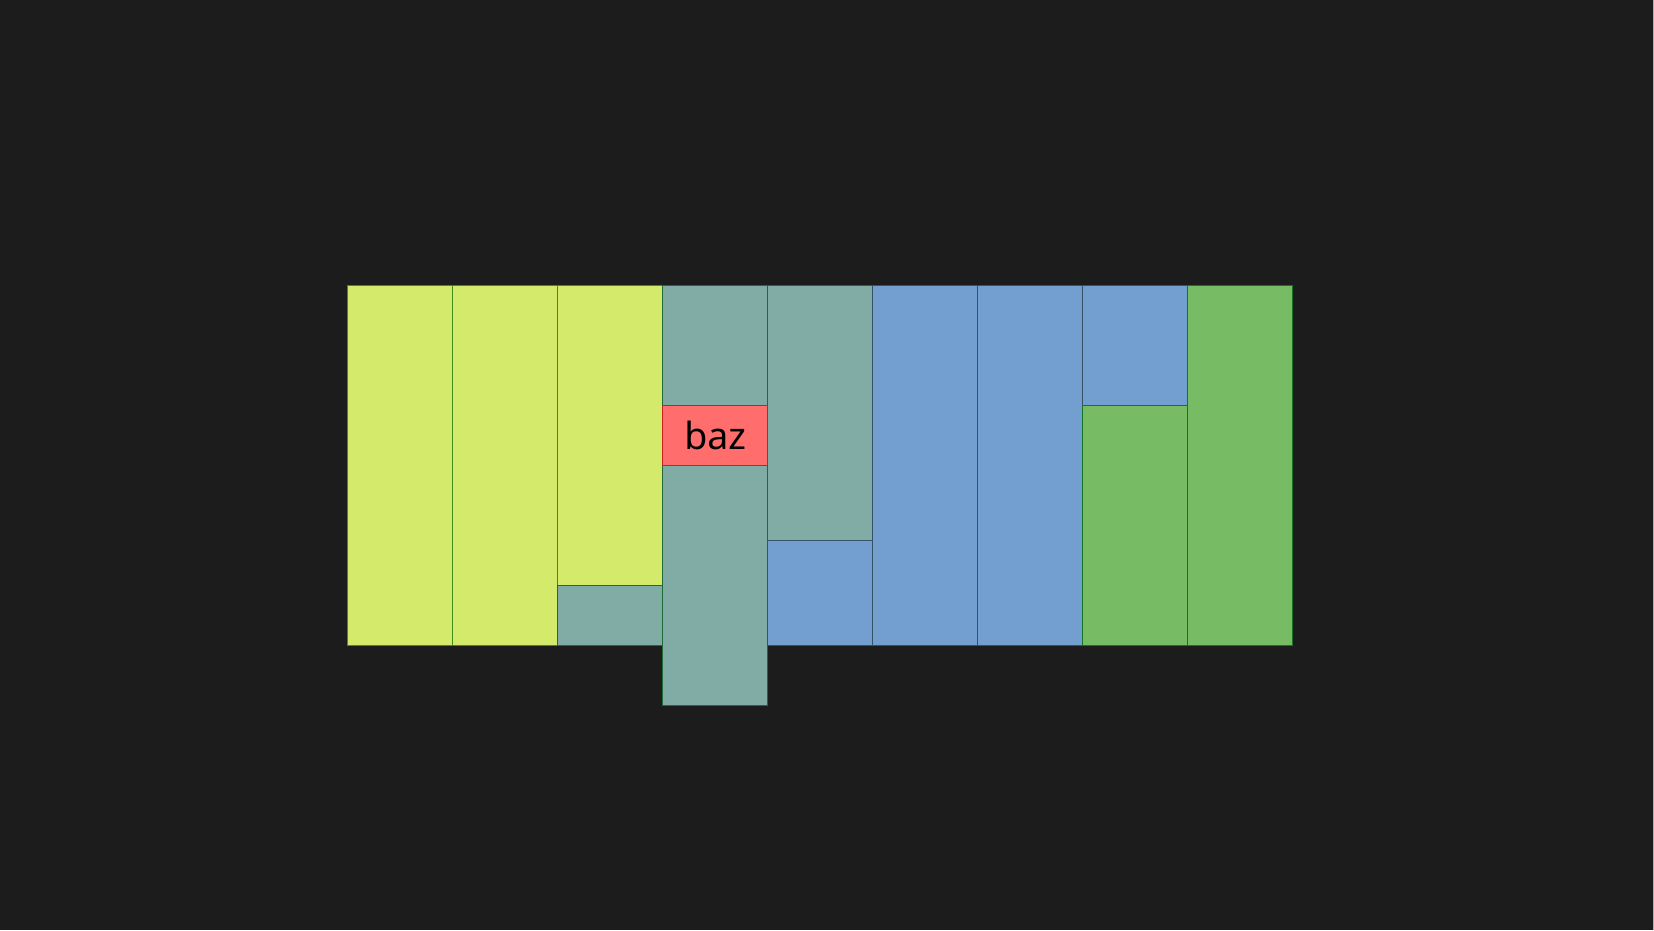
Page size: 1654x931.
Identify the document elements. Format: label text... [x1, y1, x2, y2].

text_box baz [662, 405, 768, 466]
text_box [347, 285, 1293, 706]
